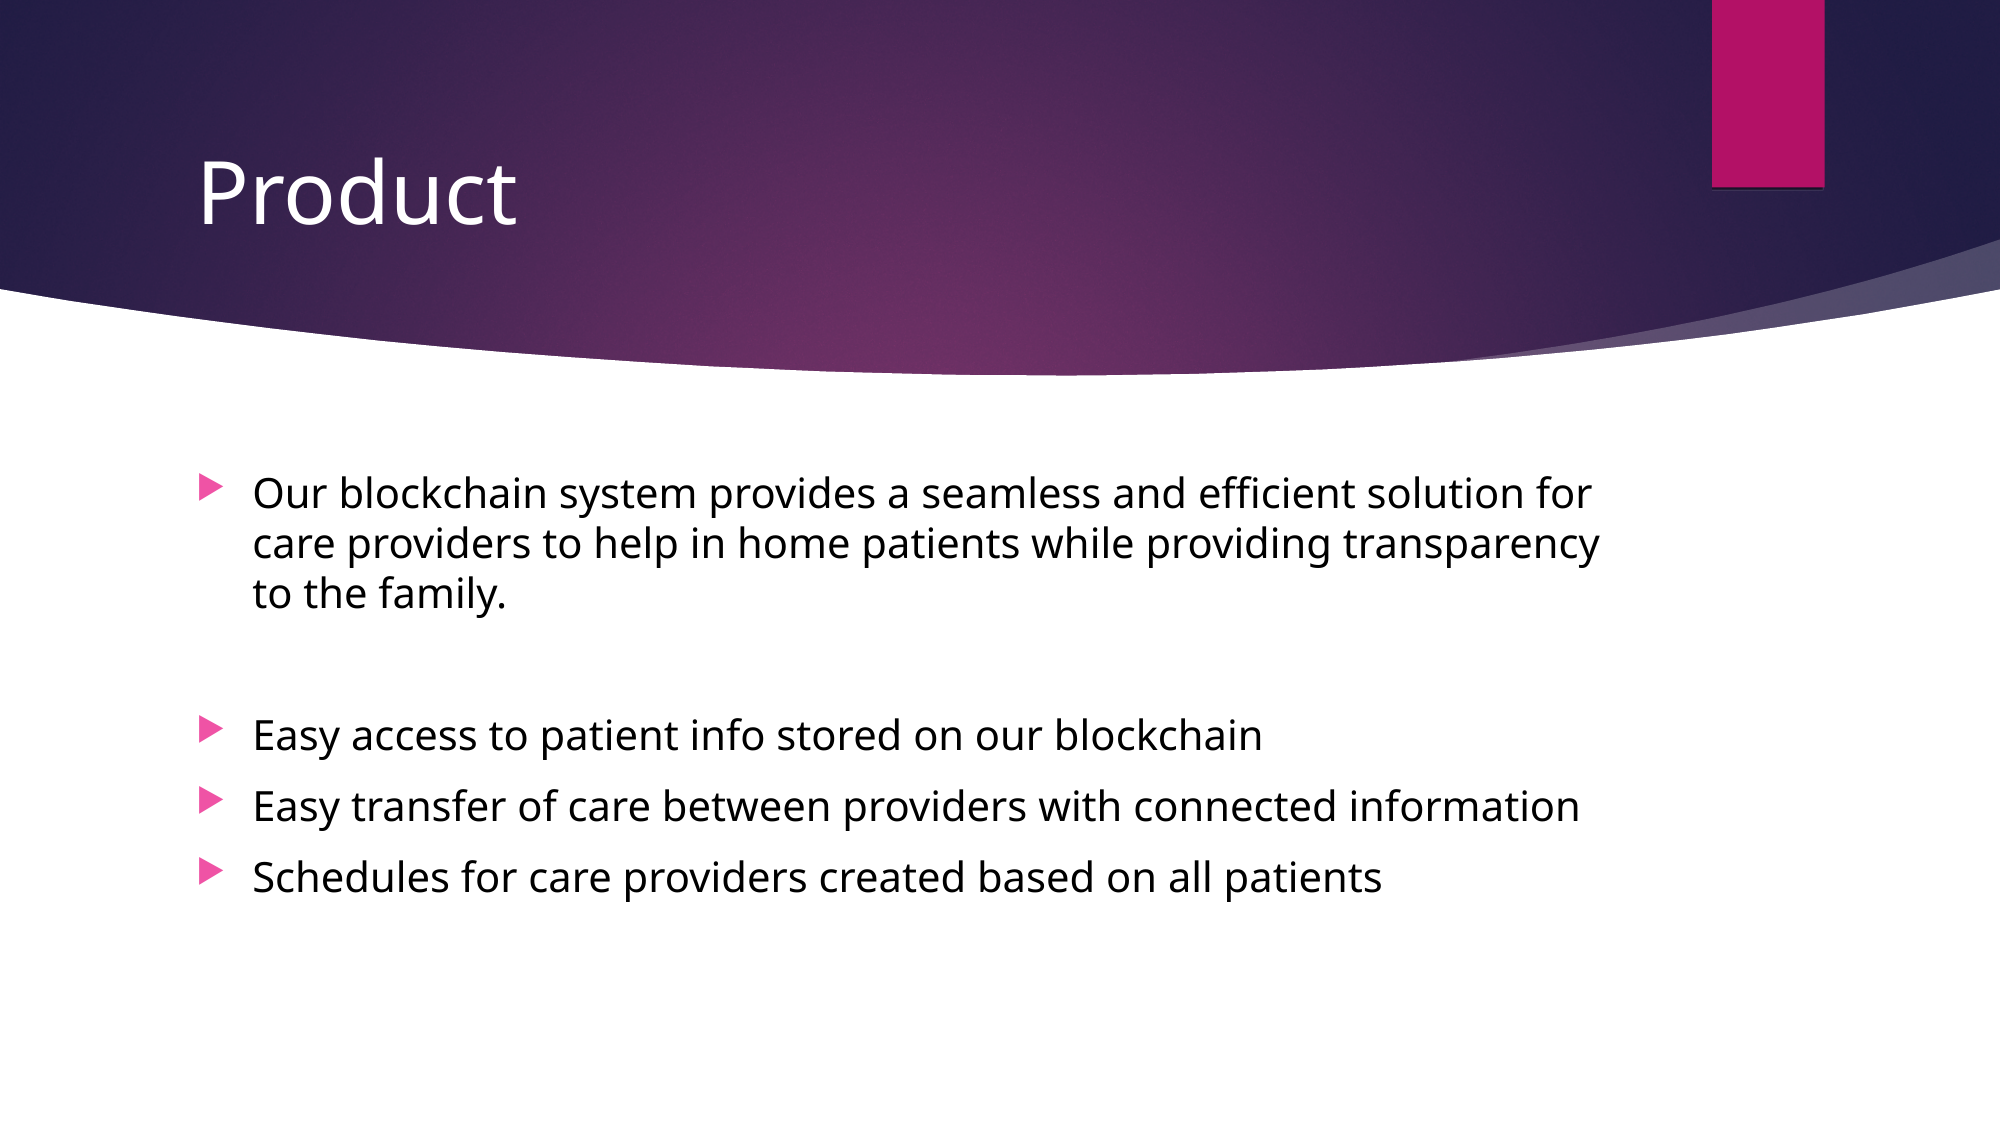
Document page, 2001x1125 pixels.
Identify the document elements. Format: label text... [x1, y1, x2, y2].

list Our blockchain system provides a seamless and efficient solution for care providers to help in home patients while providing transparency to the family. Easy access to patient info stored on our blockchain Easy transfer of care between providers with connected information Schedules for care providers created based on all patients [181, 459, 1649, 1031]
title Product [181, 74, 1649, 304]
text_box [0, 0, 2000, 1125]
